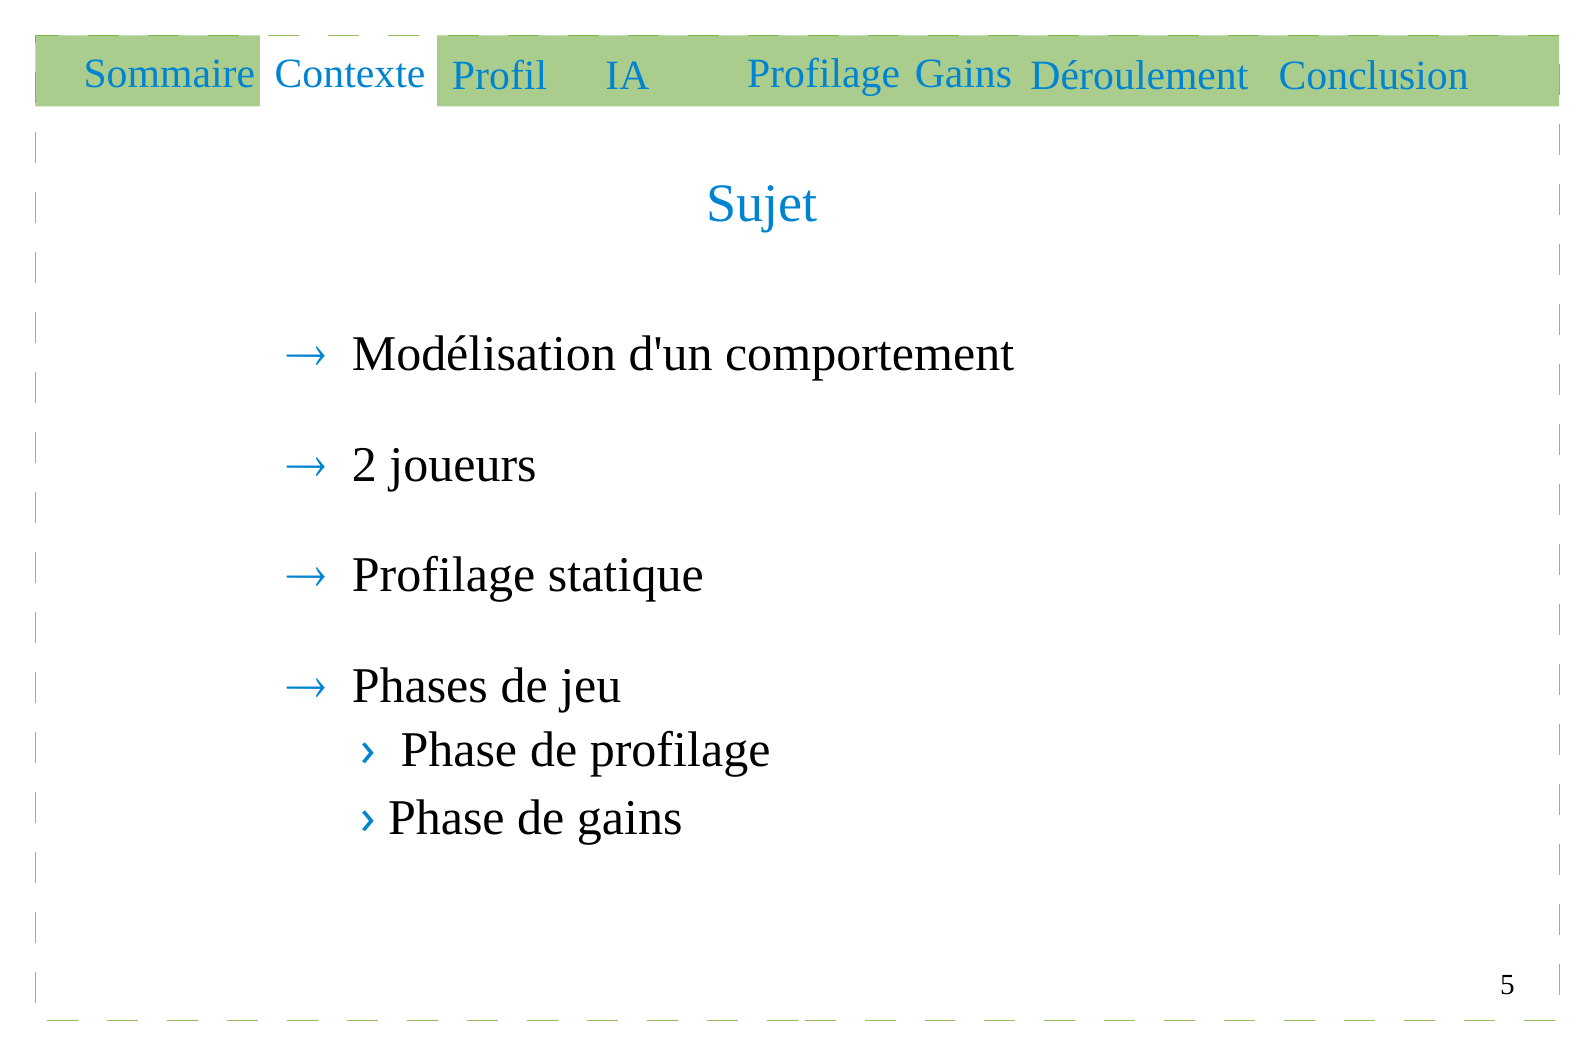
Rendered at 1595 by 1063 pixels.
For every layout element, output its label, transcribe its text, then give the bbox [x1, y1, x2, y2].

text_box Sommaire [68, 42, 284, 105]
text_box Gains [934, 42, 1040, 105]
text_box [35, 35, 260, 107]
text_box [437, 35, 1560, 107]
text_box IA [590, 45, 804, 107]
text_box Conclusion [1264, 45, 1501, 107]
text_box Profilage [732, 42, 934, 105]
text_box Déroulement [1015, 45, 1264, 107]
text_box Profil [437, 45, 567, 107]
text_box ® Modélisation d'un comportement ® 2 joueurs ® Profilage statique ® Phases de jeu › Phase de profilage › Phase de gains [271, 318, 1571, 969]
text_box Contexte [284, 42, 449, 105]
text_box Sujet [0, 165, 1524, 241]
